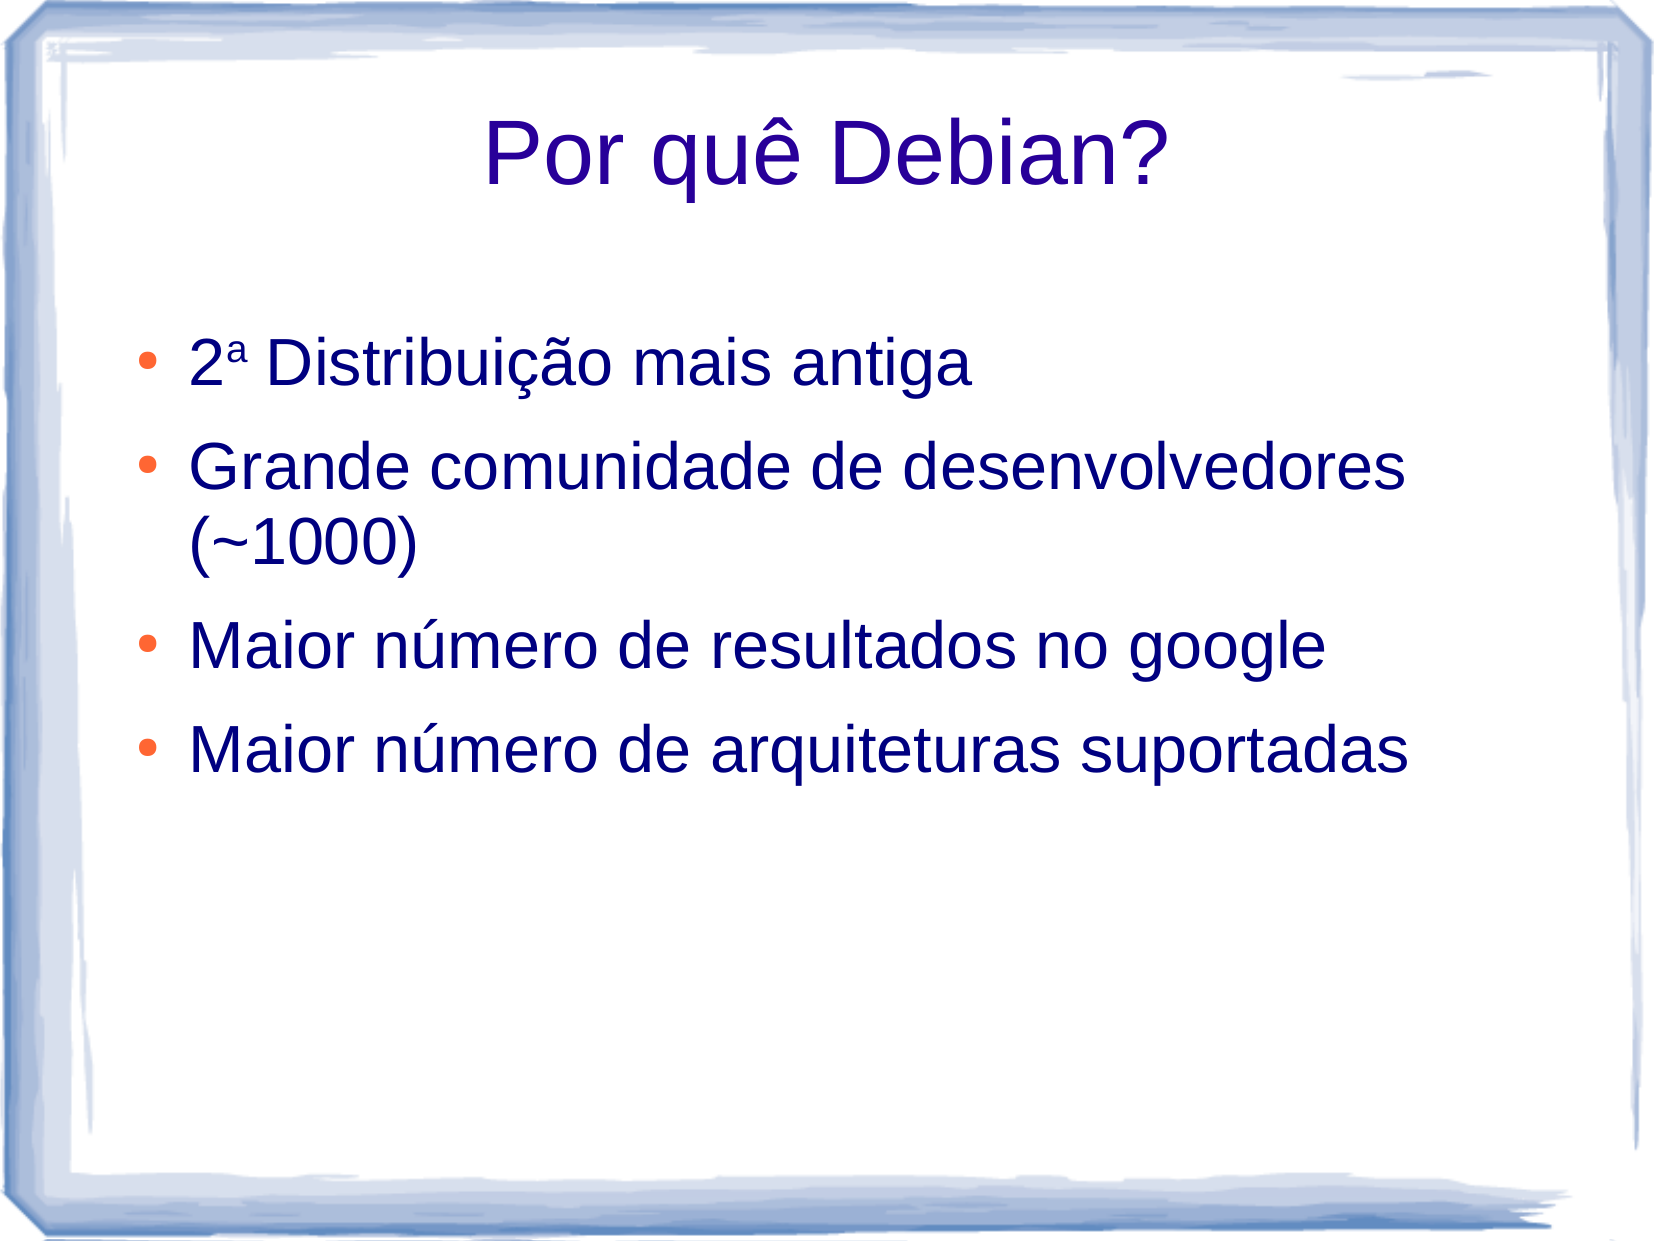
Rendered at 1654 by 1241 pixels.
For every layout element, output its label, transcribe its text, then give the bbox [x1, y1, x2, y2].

picture [0, 0, 1654, 1241]
title Por quê Debian? [82, 49, 1571, 257]
list 2a Distribuição mais antiga Grande comunidade de desenvolvedores (~1000) Maior número de resultados no google Maior número de arquiteturas suportadas [118, 324, 1571, 1045]
